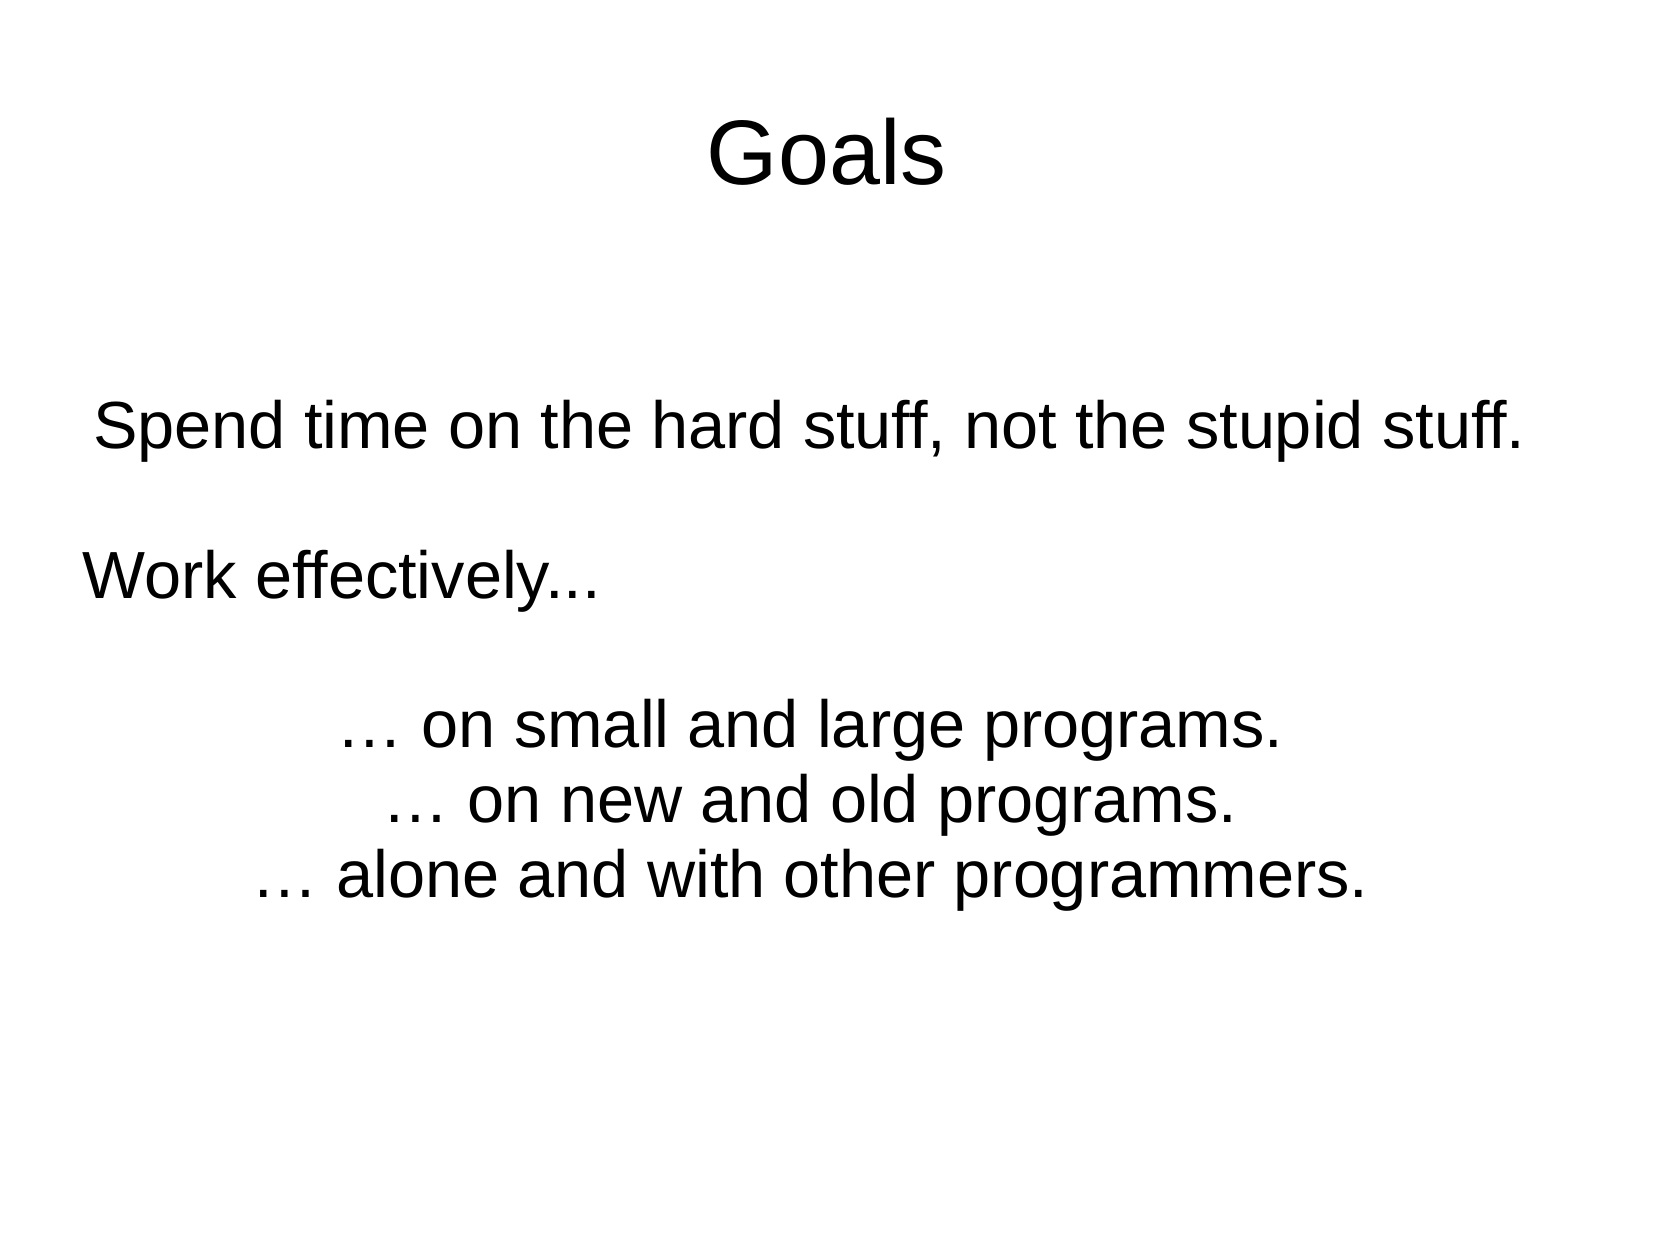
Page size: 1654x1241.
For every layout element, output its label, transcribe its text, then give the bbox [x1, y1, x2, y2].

title Goals [82, 49, 1571, 257]
subtitle Spend time on the hard stuff, not the stupid stuff. Work effectively... … on small and large programs. … on new and old programs. … alone and with other programmers. [82, 290, 1538, 1010]
